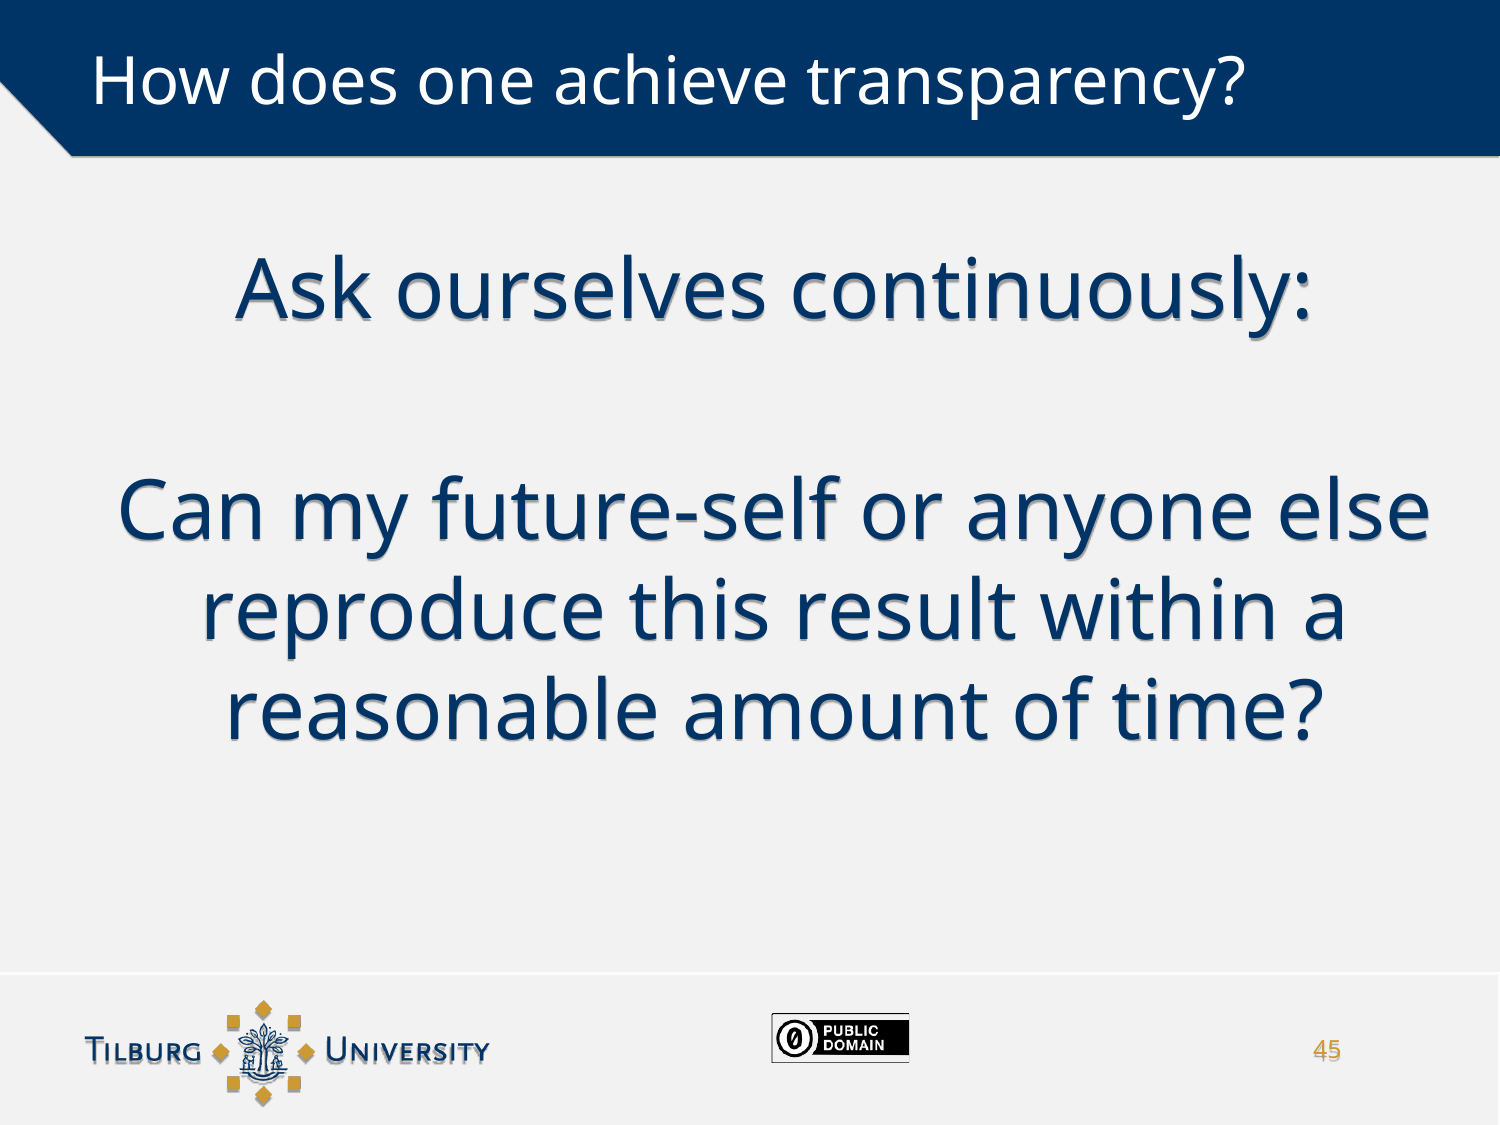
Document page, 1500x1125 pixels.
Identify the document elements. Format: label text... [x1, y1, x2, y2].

text_box [1298, 1026, 1426, 1087]
text_box [75, 202, 1426, 971]
text_box [772, 1014, 909, 1062]
text_box Ask ourselves continuously: Can my future-self or anyone else reproduce this result within a reasonable amount of time? [99, 227, 1450, 996]
title How does one achieve transparency? [75, 0, 1426, 156]
